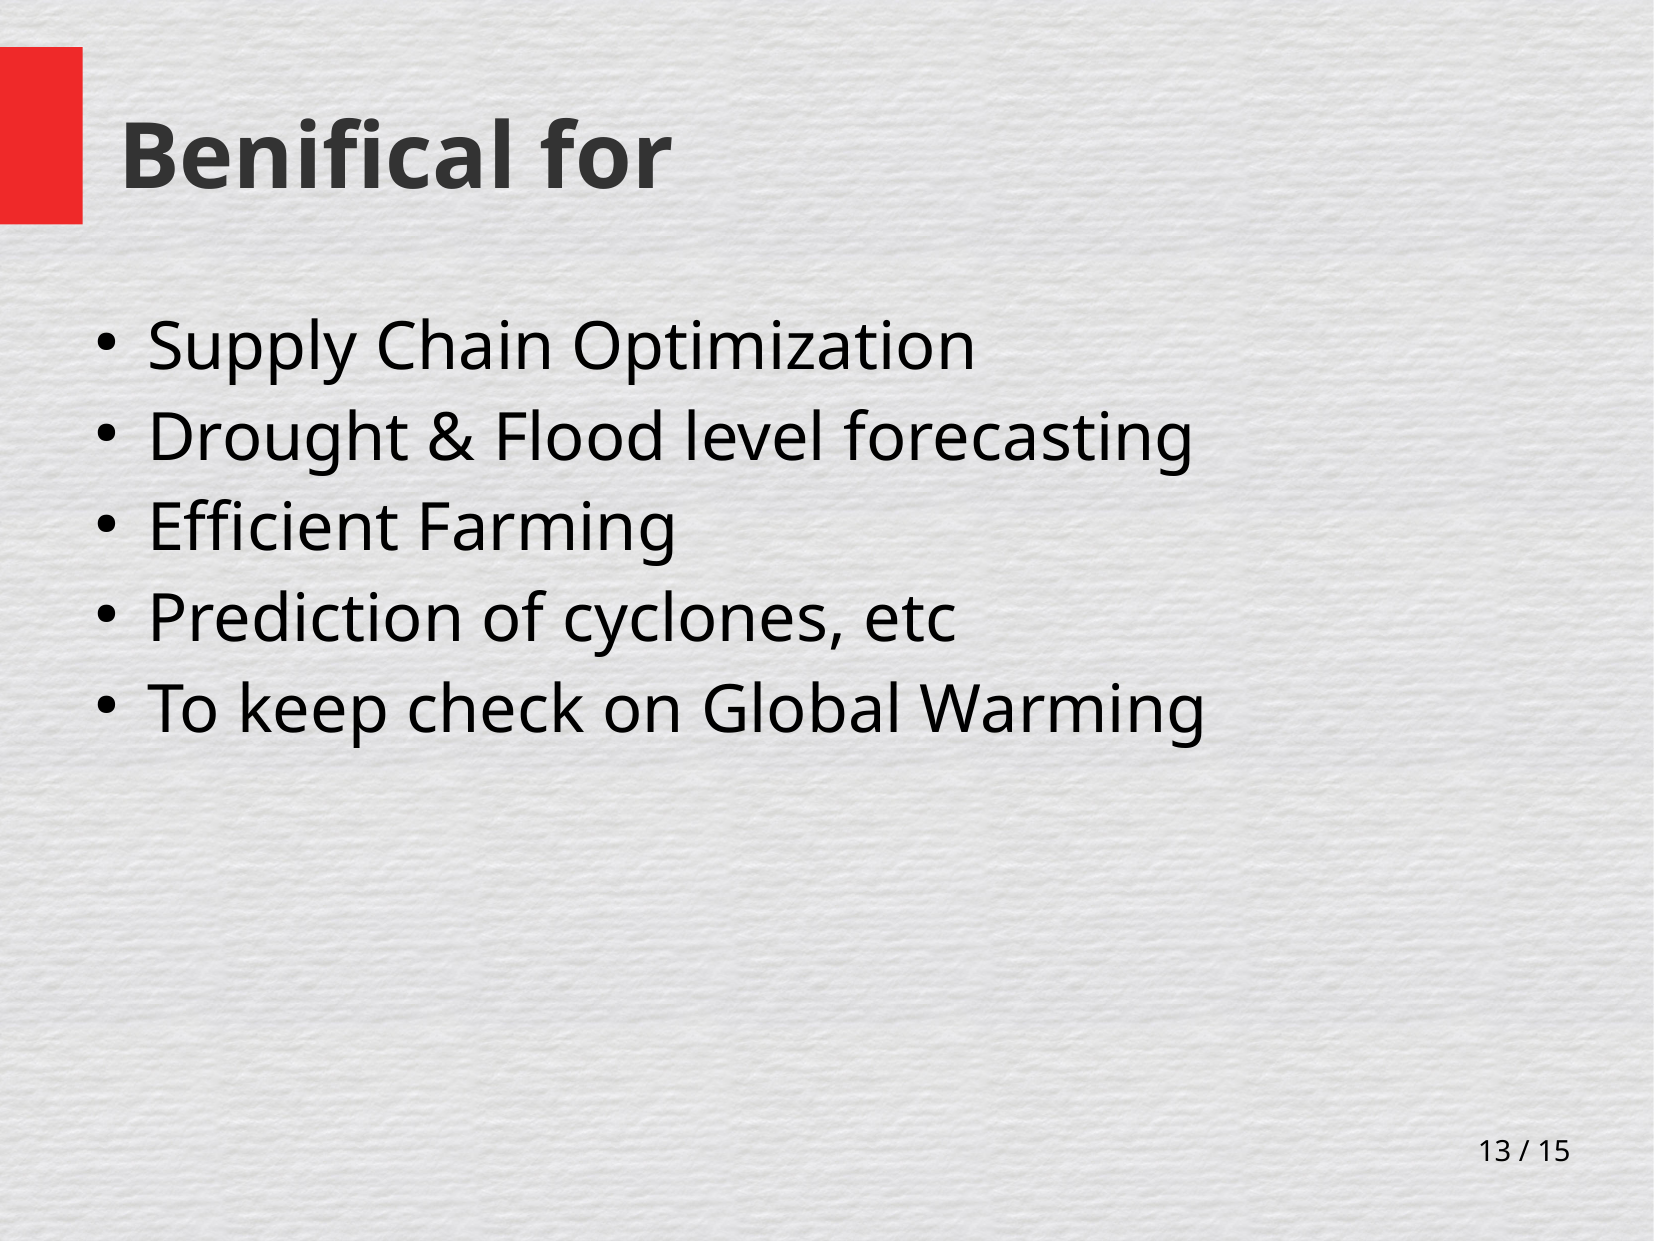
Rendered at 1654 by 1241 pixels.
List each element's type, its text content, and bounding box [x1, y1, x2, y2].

subtitle Supply Chain Optimization Drought & Flood level forecasting Efficient Farming Prediction of cyclones, etc To keep check on Global Warming [94, 165, 1512, 885]
picture [0, 0, 1654, 1241]
title Benifical for [118, 49, 1571, 257]
